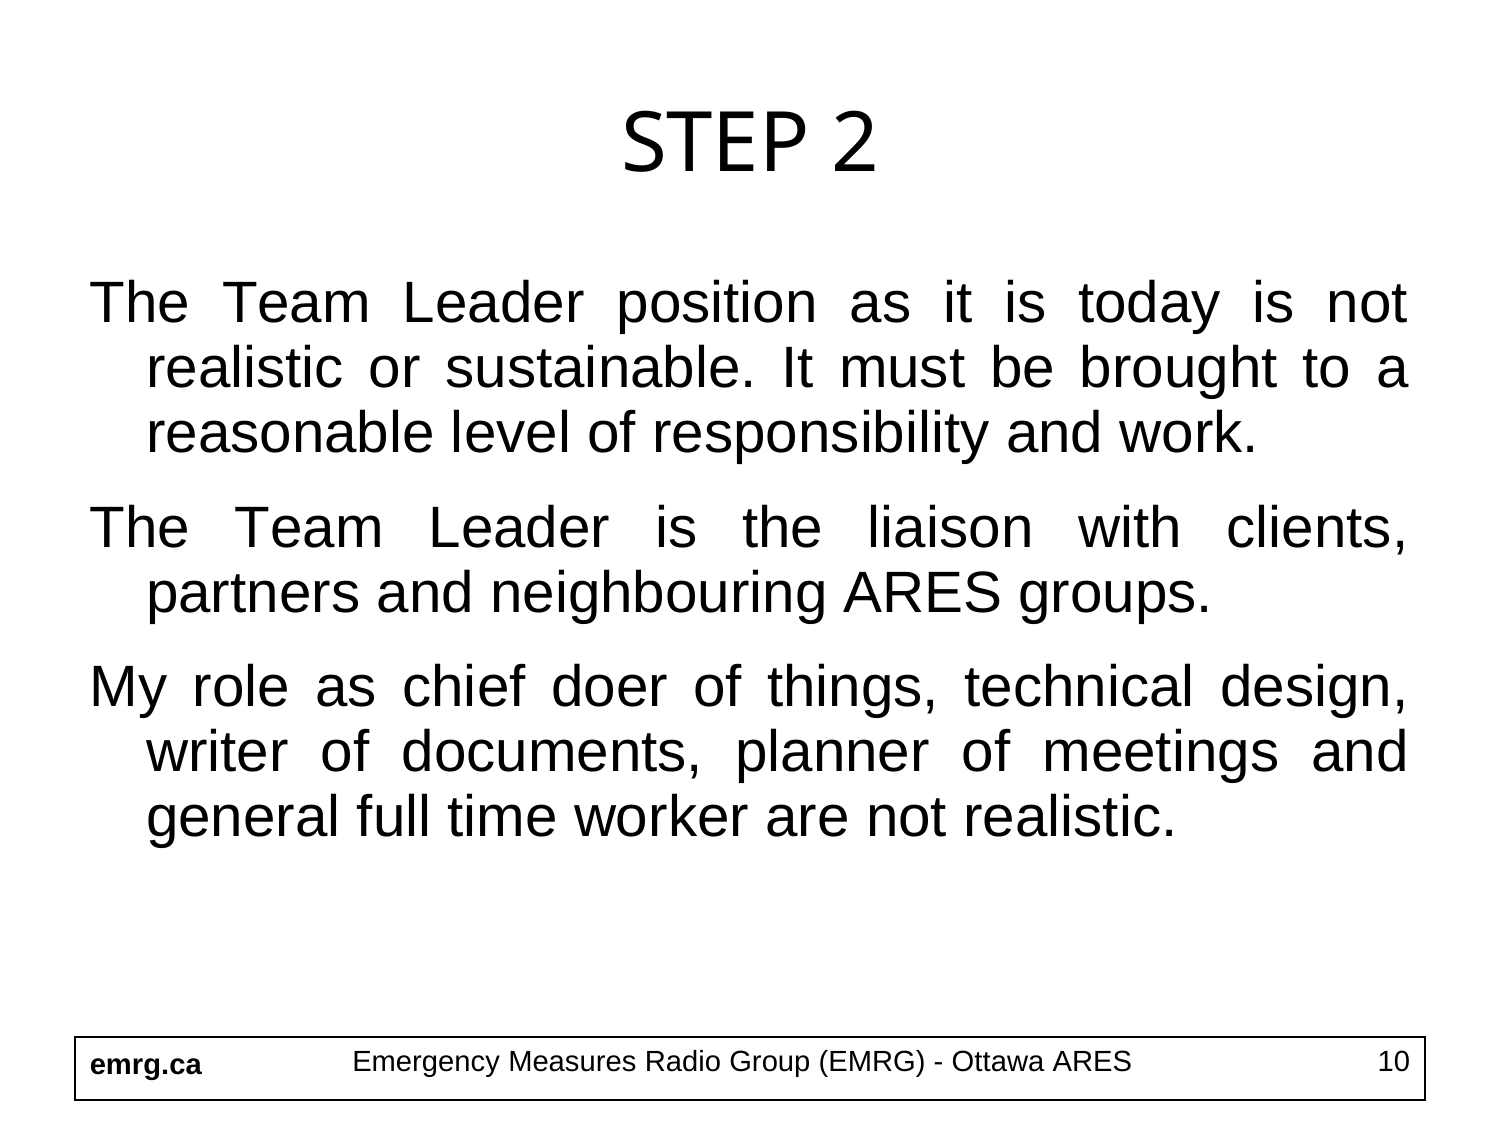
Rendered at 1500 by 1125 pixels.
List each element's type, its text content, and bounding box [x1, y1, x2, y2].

list The Team Leader position as it is today is not realistic or sustainable. It must be brought to a reasonable level of responsibility and work. The Team Leader is the liaison with clients, partners and neighbouring ARES groups. My role as chief doer of things, technical design, writer of documents, planner of meetings and general full time worker are not realistic. [75, 262, 1426, 1006]
title STEP 2 [75, 45, 1426, 233]
